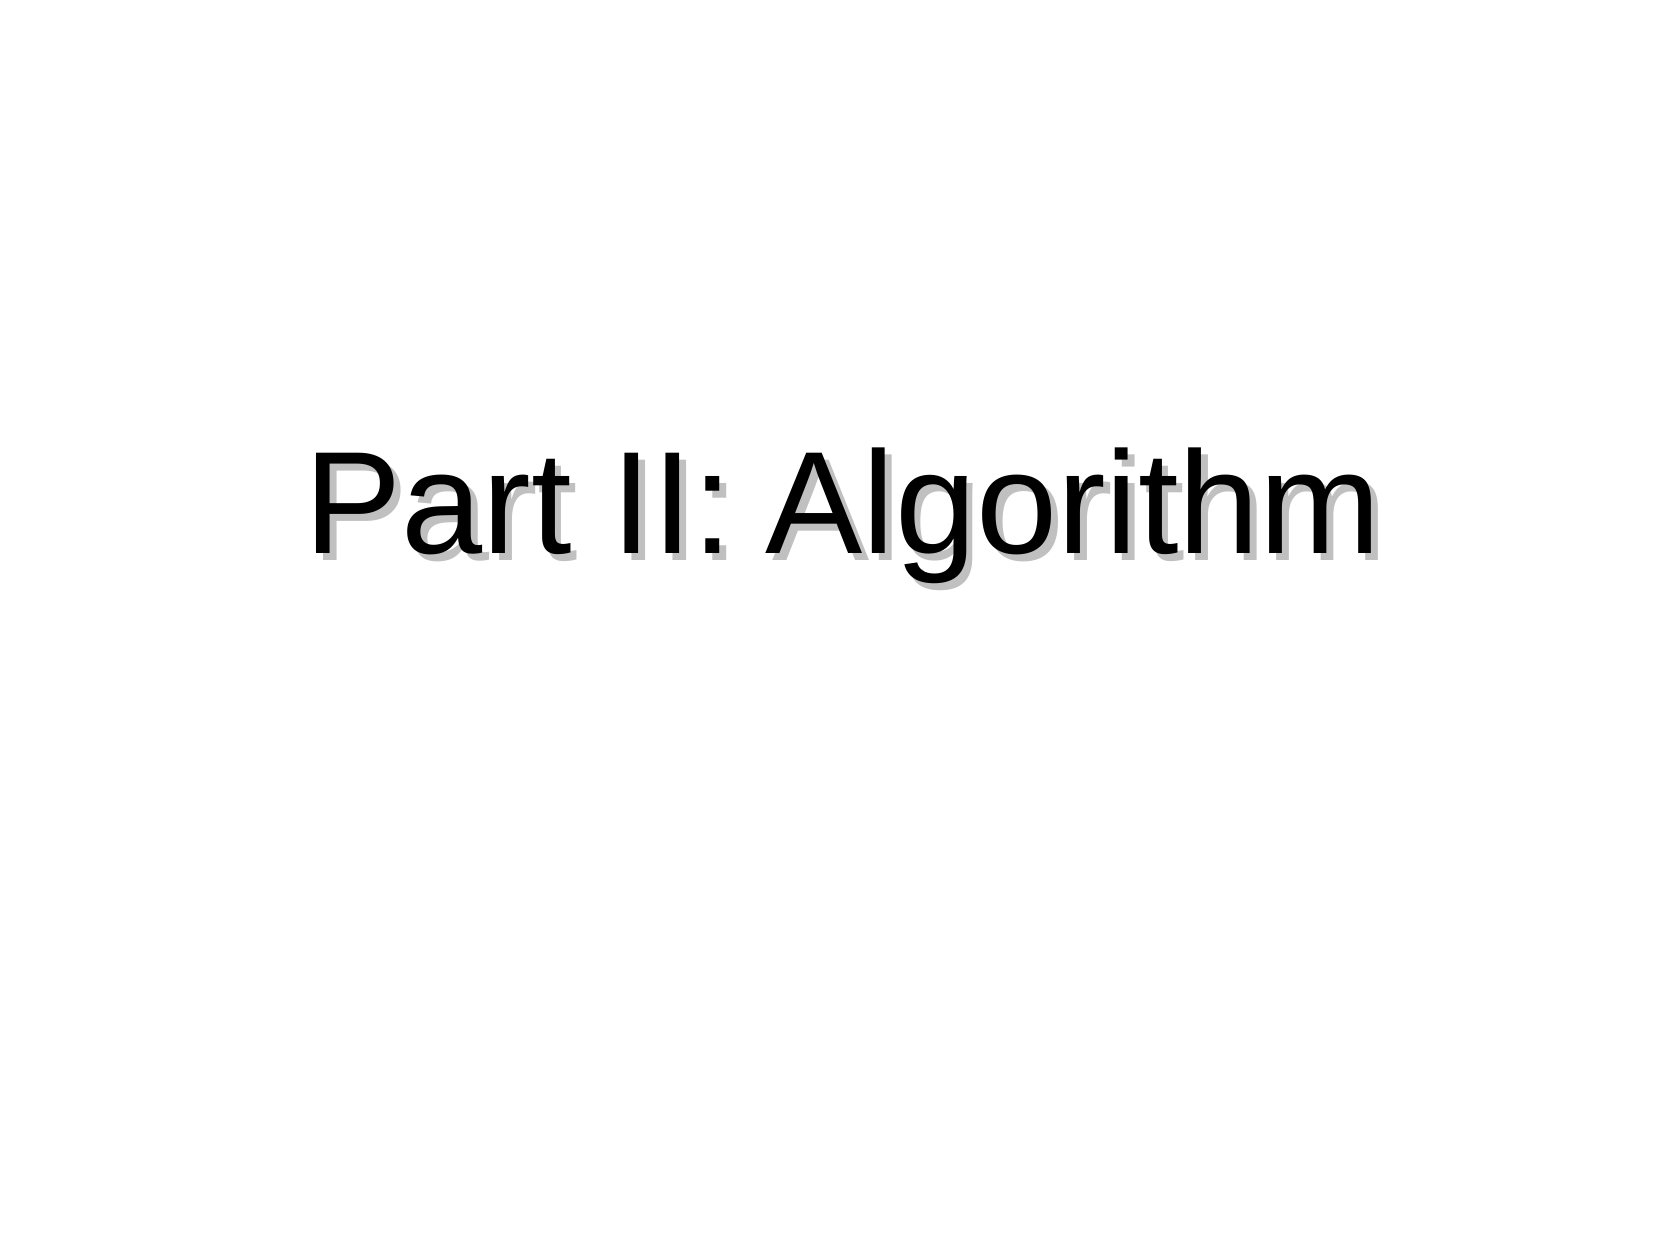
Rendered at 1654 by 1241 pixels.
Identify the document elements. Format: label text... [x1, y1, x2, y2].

text_box Part II: Algorithm [289, 414, 1542, 610]
